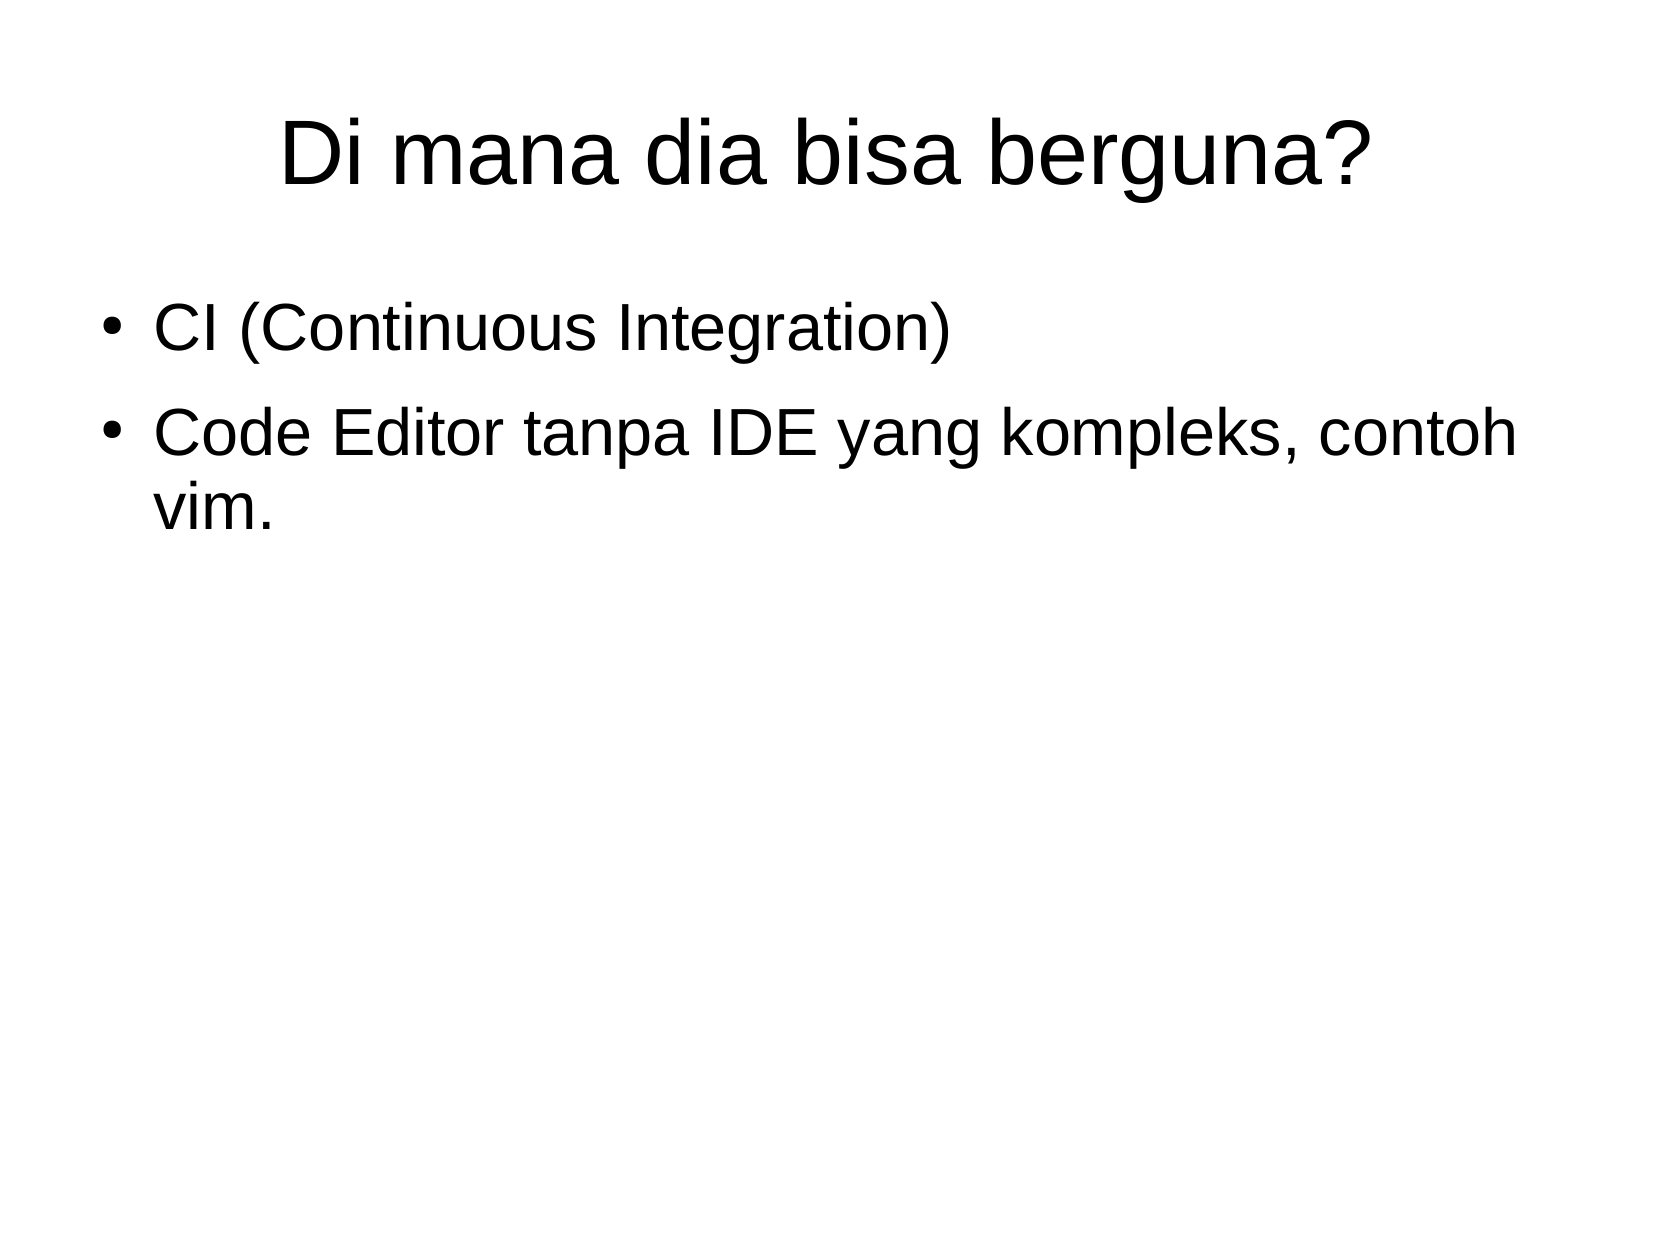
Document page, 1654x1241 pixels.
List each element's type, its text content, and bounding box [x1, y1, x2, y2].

title Di mana dia bisa berguna? [82, 49, 1571, 257]
list CI (Continuous Integration) Code Editor tanpa IDE yang kompleks, contoh vim. [82, 290, 1571, 1010]
